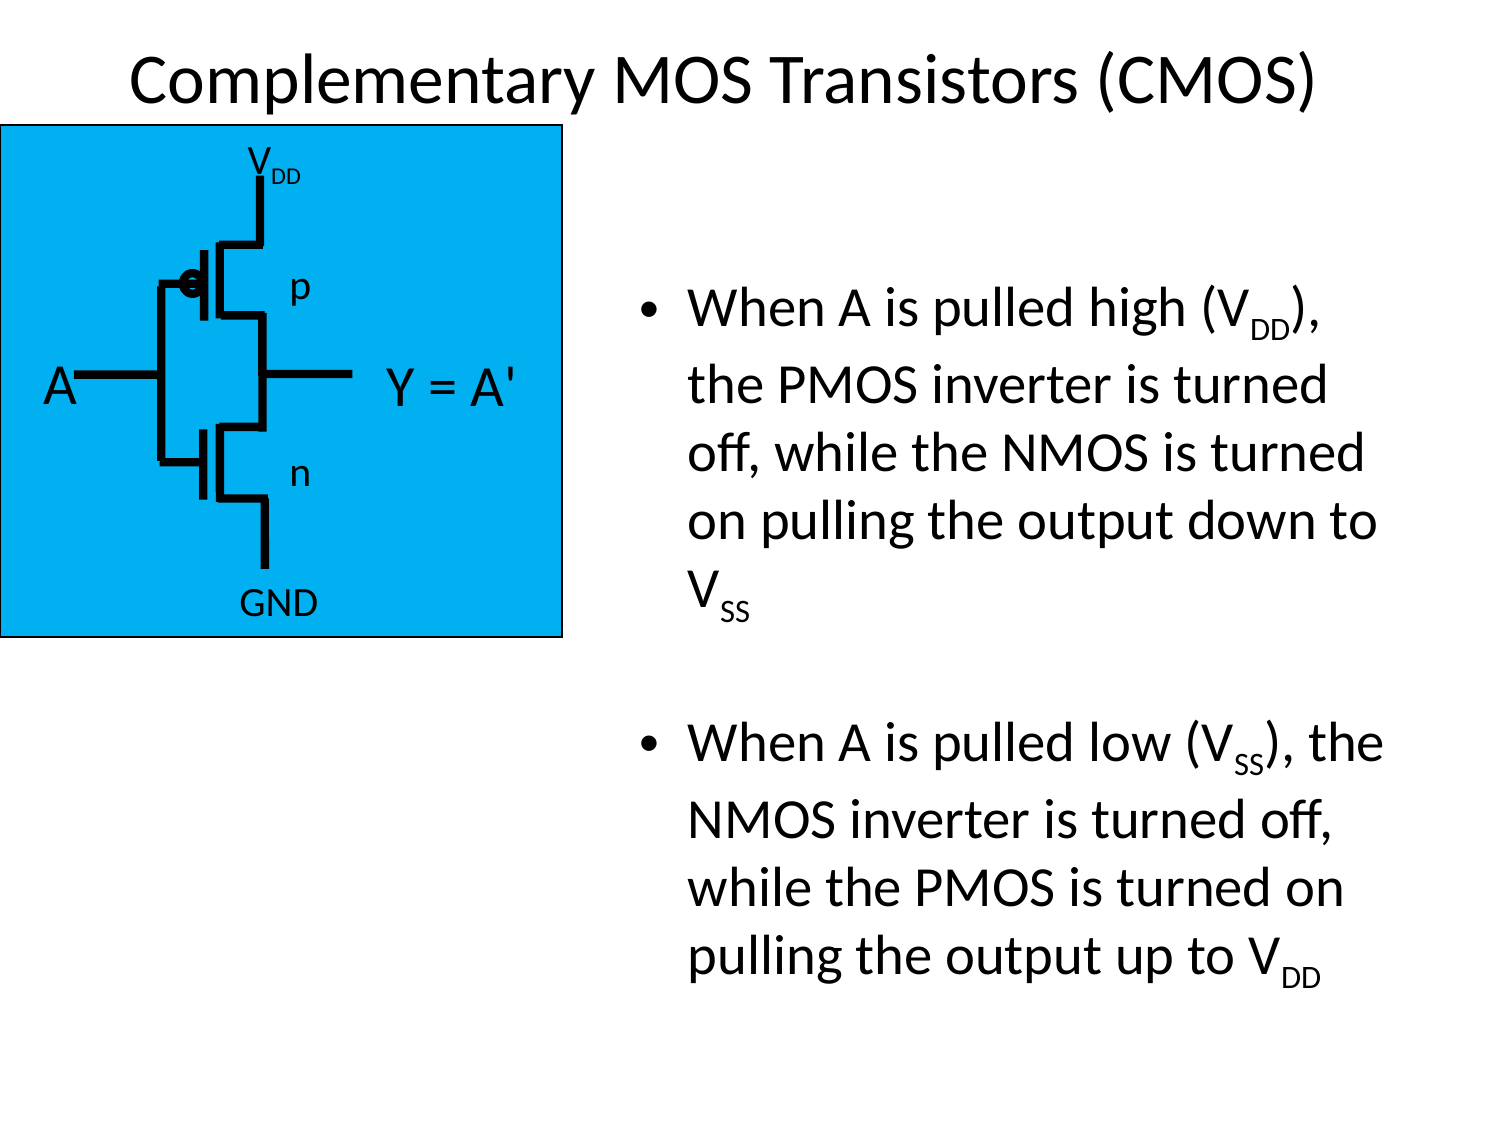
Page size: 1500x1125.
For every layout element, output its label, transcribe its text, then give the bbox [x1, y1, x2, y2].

text_box When A is pulled high (VDD), the PMOS inverter is turned off, while the NMOS is turned on pulling the output down to VSS When A is pulled low (VSS), the NMOS inverter is turned off, while the PMOS is turned on pulling the output up to VDD [624, 262, 1425, 1005]
text_box n [274, 437, 327, 503]
text_box [0, 124, 563, 638]
text_box VDD [232, 125, 317, 197]
text_box Y = A' [371, 340, 533, 426]
title Complementary MOS Transistors (CMOS) [0, 0, 1450, 150]
text_box A [29, 338, 93, 424]
text_box p [274, 250, 327, 315]
text_box GND [224, 567, 334, 633]
